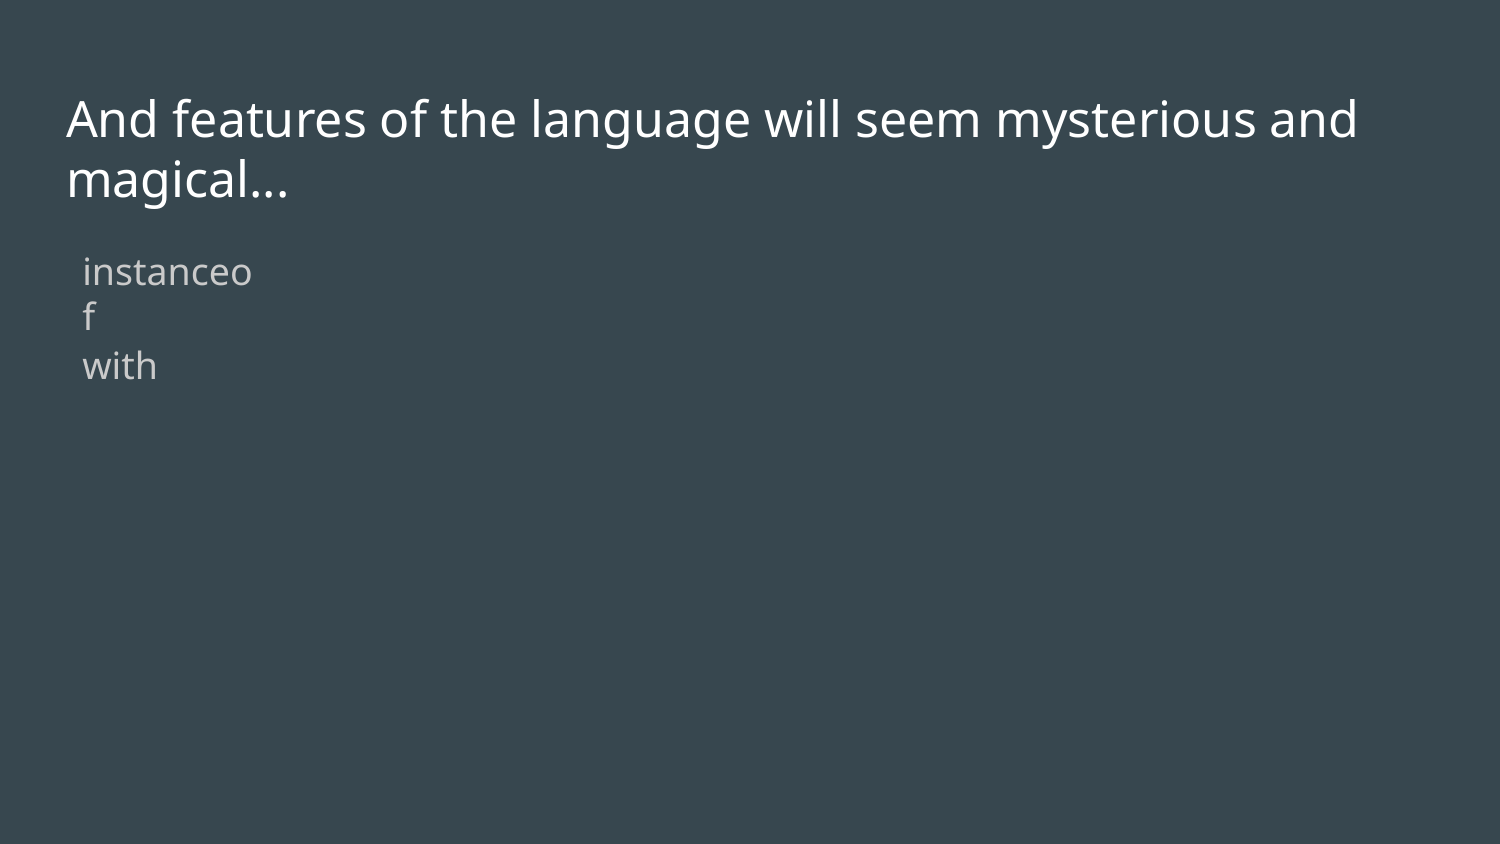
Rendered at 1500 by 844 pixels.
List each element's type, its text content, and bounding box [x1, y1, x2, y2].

list with [67, 327, 259, 403]
text_box instanceof [67, 232, 273, 309]
title And features of the language will seem mysterious and magical... [51, 72, 1449, 167]
